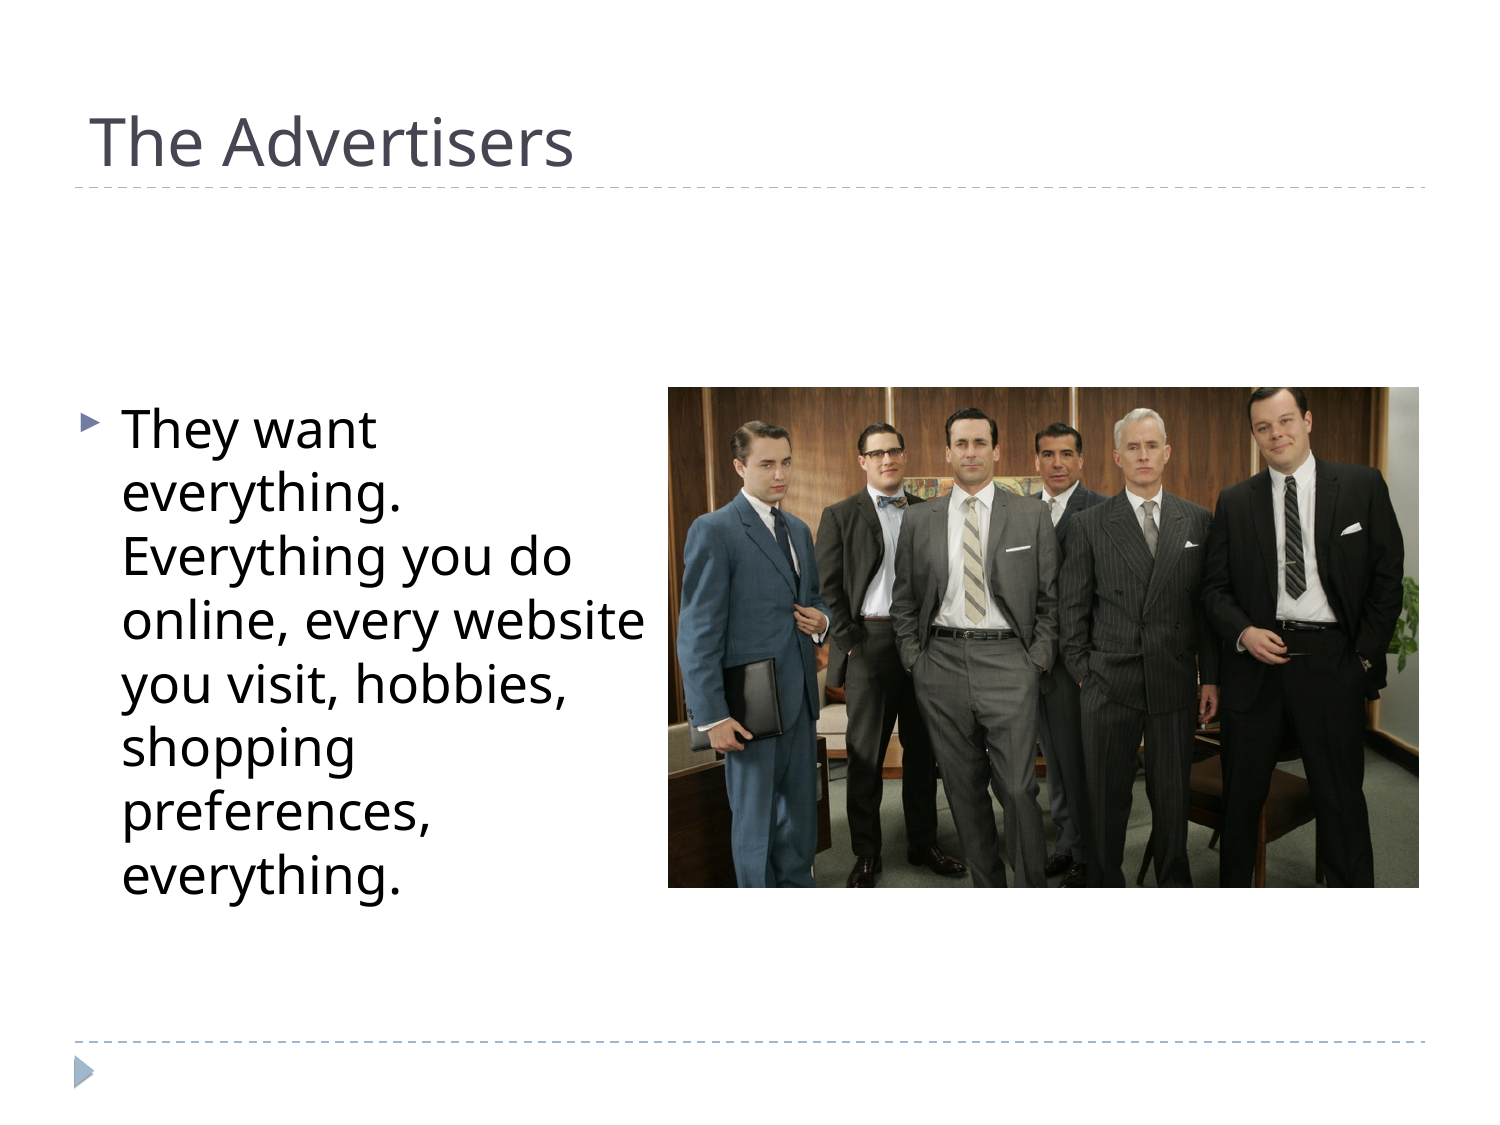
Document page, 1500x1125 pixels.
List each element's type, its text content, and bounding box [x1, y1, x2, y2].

picture [668, 387, 1419, 888]
title The Advertisers [75, 24, 1425, 188]
list They want everything. Everything you do online, every website you visit, hobbies, shopping preferences, everything. [62, 387, 675, 913]
